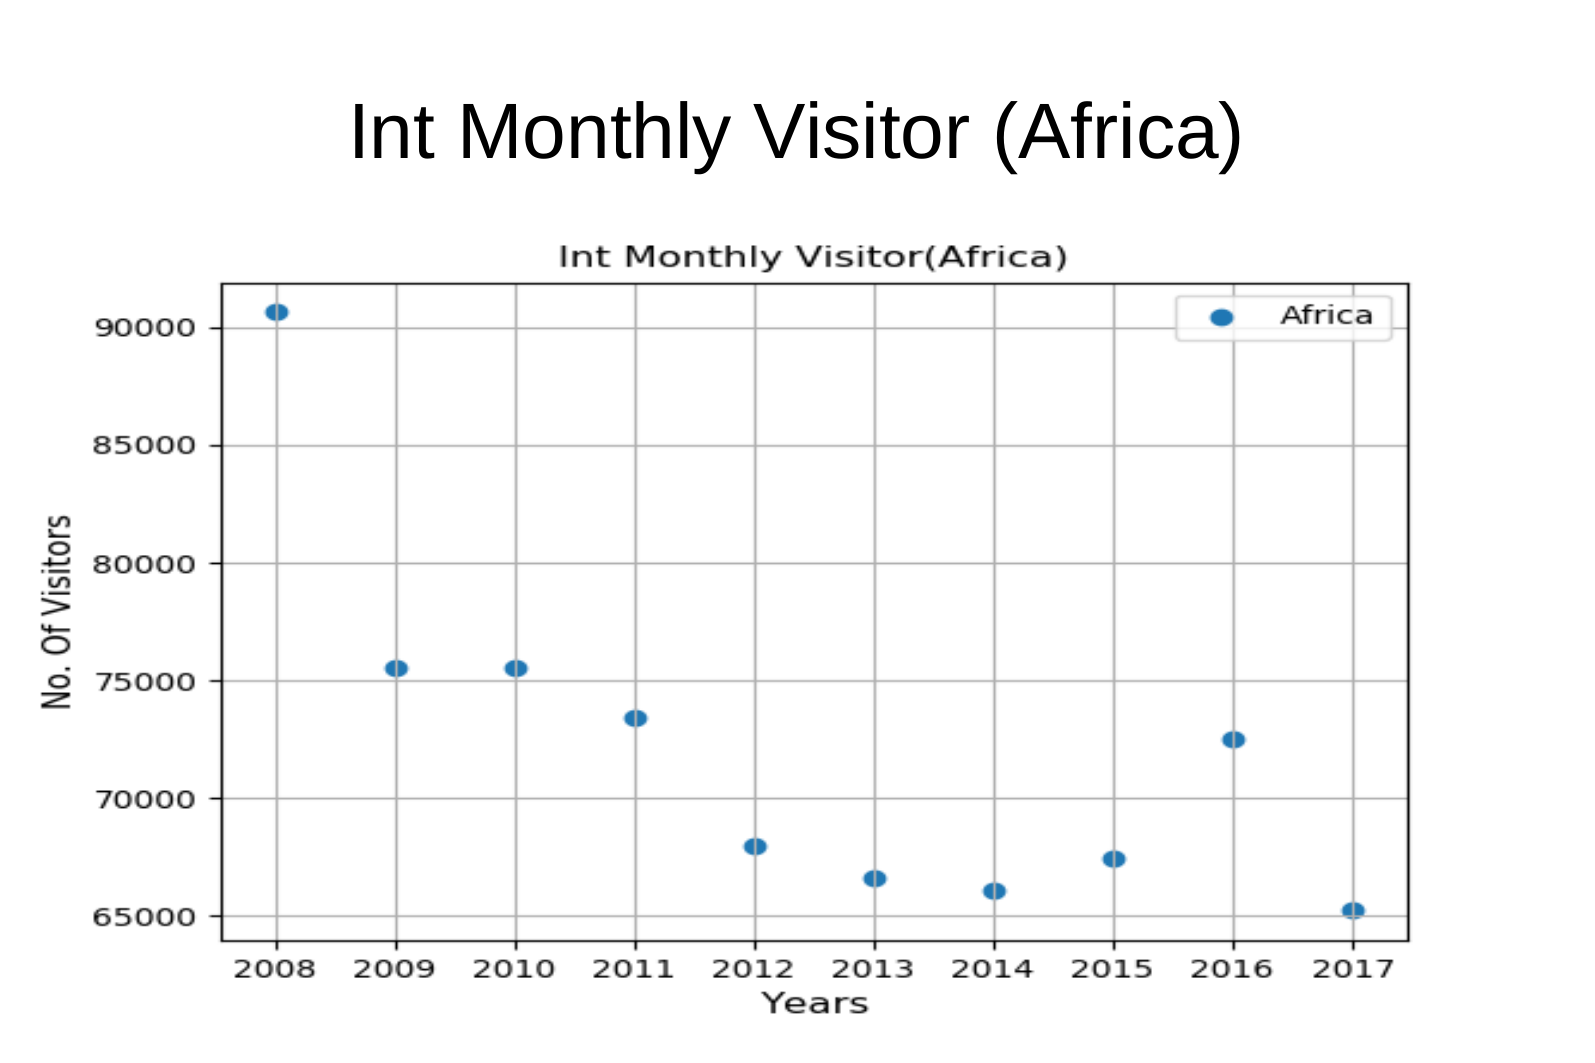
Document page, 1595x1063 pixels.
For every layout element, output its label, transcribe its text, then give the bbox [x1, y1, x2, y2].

picture [30, 180, 1561, 1036]
title Int Monthly Visitor (Africa) [79, 42, 1515, 180]
